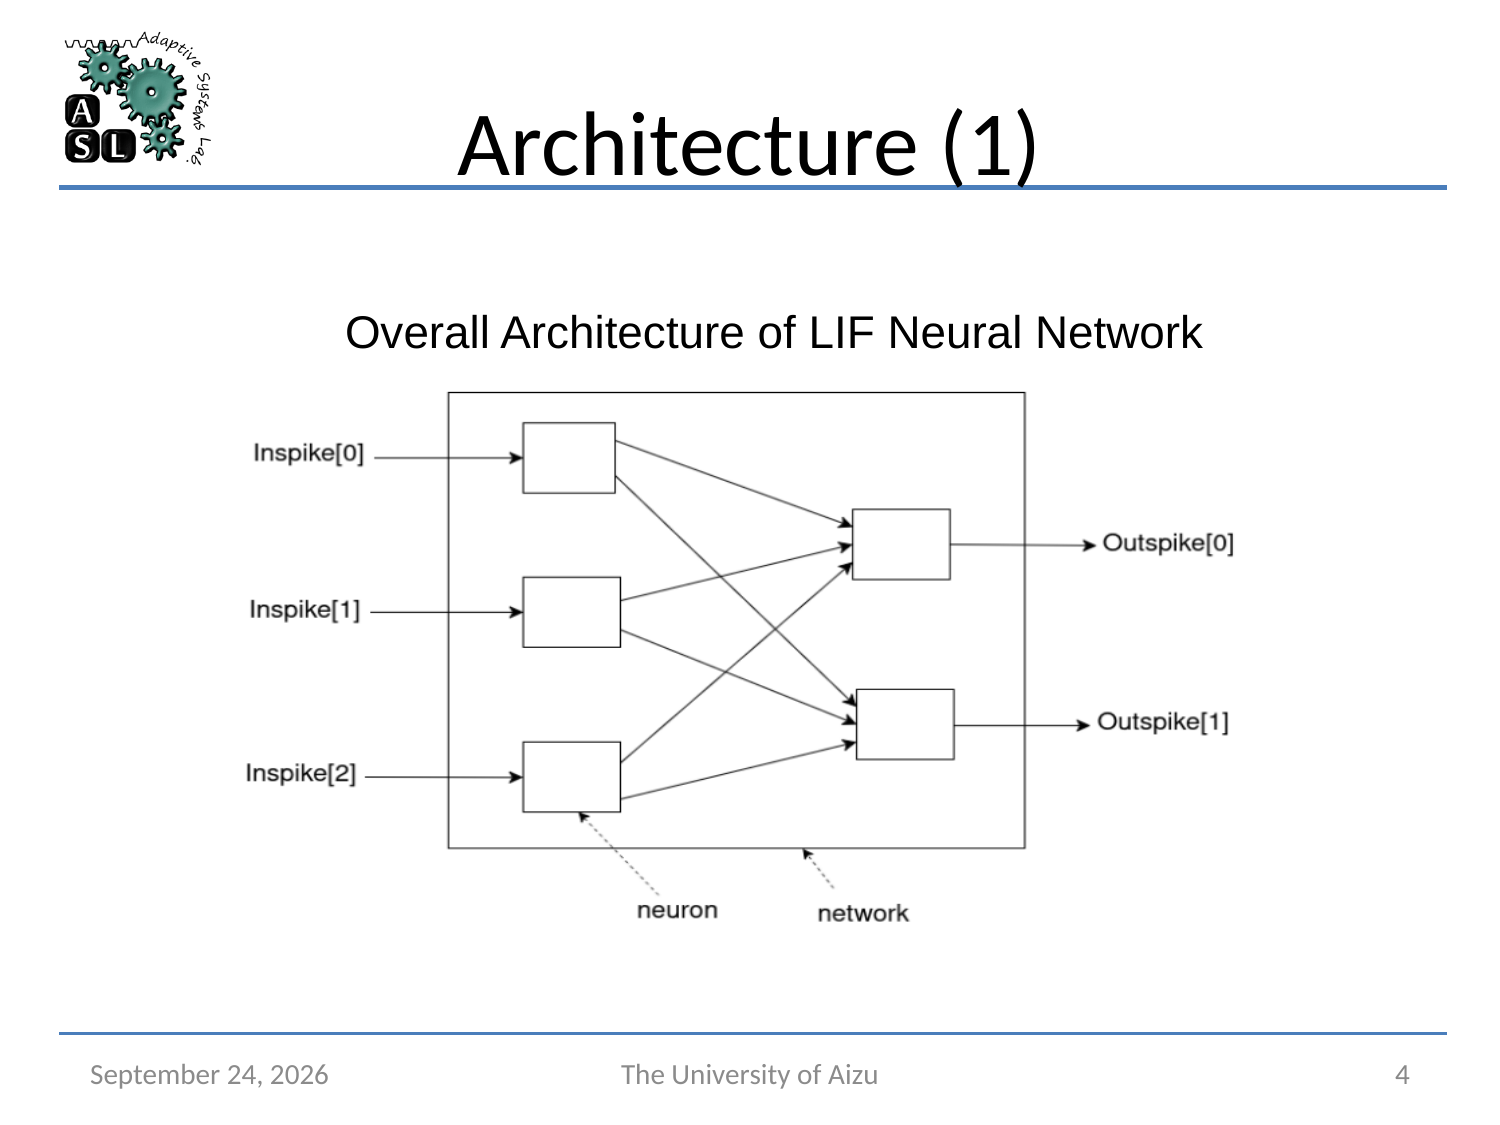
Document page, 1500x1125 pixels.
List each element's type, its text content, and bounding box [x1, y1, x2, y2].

picture [58, 30, 211, 169]
picture [239, 386, 1241, 934]
text_box Overall Architecture of LIF Neural Network [330, 295, 1270, 366]
footer The University of Aizu [512, 1042, 988, 1103]
title Architecture (1) [75, 45, 1425, 233]
slide_number <番号> [1074, 1042, 1425, 1103]
slide_number April 14, 2025 [75, 1042, 425, 1103]
